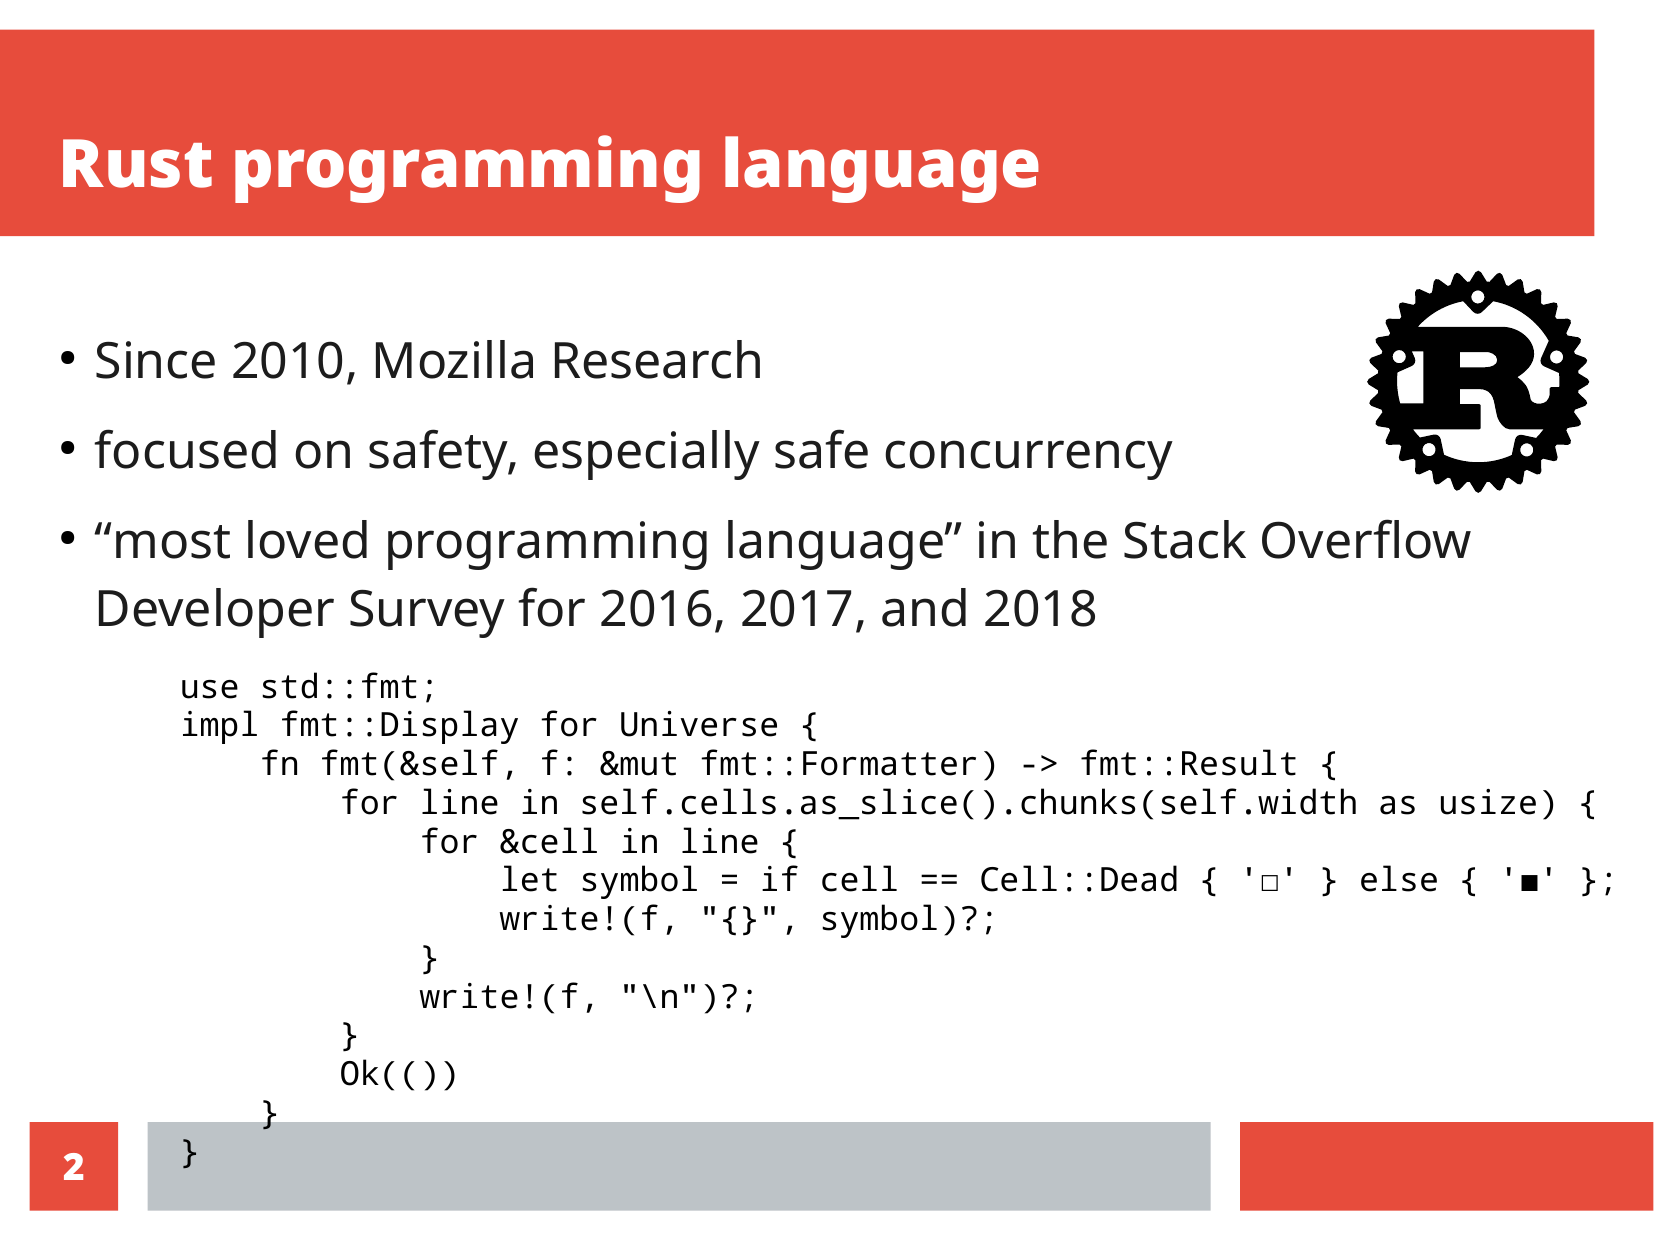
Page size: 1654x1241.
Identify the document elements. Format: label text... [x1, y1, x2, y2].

title Rust programming language [59, 59, 1595, 207]
picture [1365, 268, 1592, 496]
text_box use std::fmt; impl fmt::Display for Universe { fn fmt(&self, f: &mut fmt::Formatter) -> fmt::Result { for line in self.cells.as_slice().chunks(self.width as usize) { for &cell in line { let symbol = if cell == Cell::Dead { '◻' } else { '◼' }; write!(f, "{}", symbol)?; } write!(f, "\n")?; } Ok(()) } } [165, 660, 1654, 1231]
list Since 2010, Mozilla Research focused on safety, especially safe concurrency “most loved programming language” in the Stack Overflow Developer Survey for 2016, 2017, and 2018 [59, 324, 1565, 1093]
